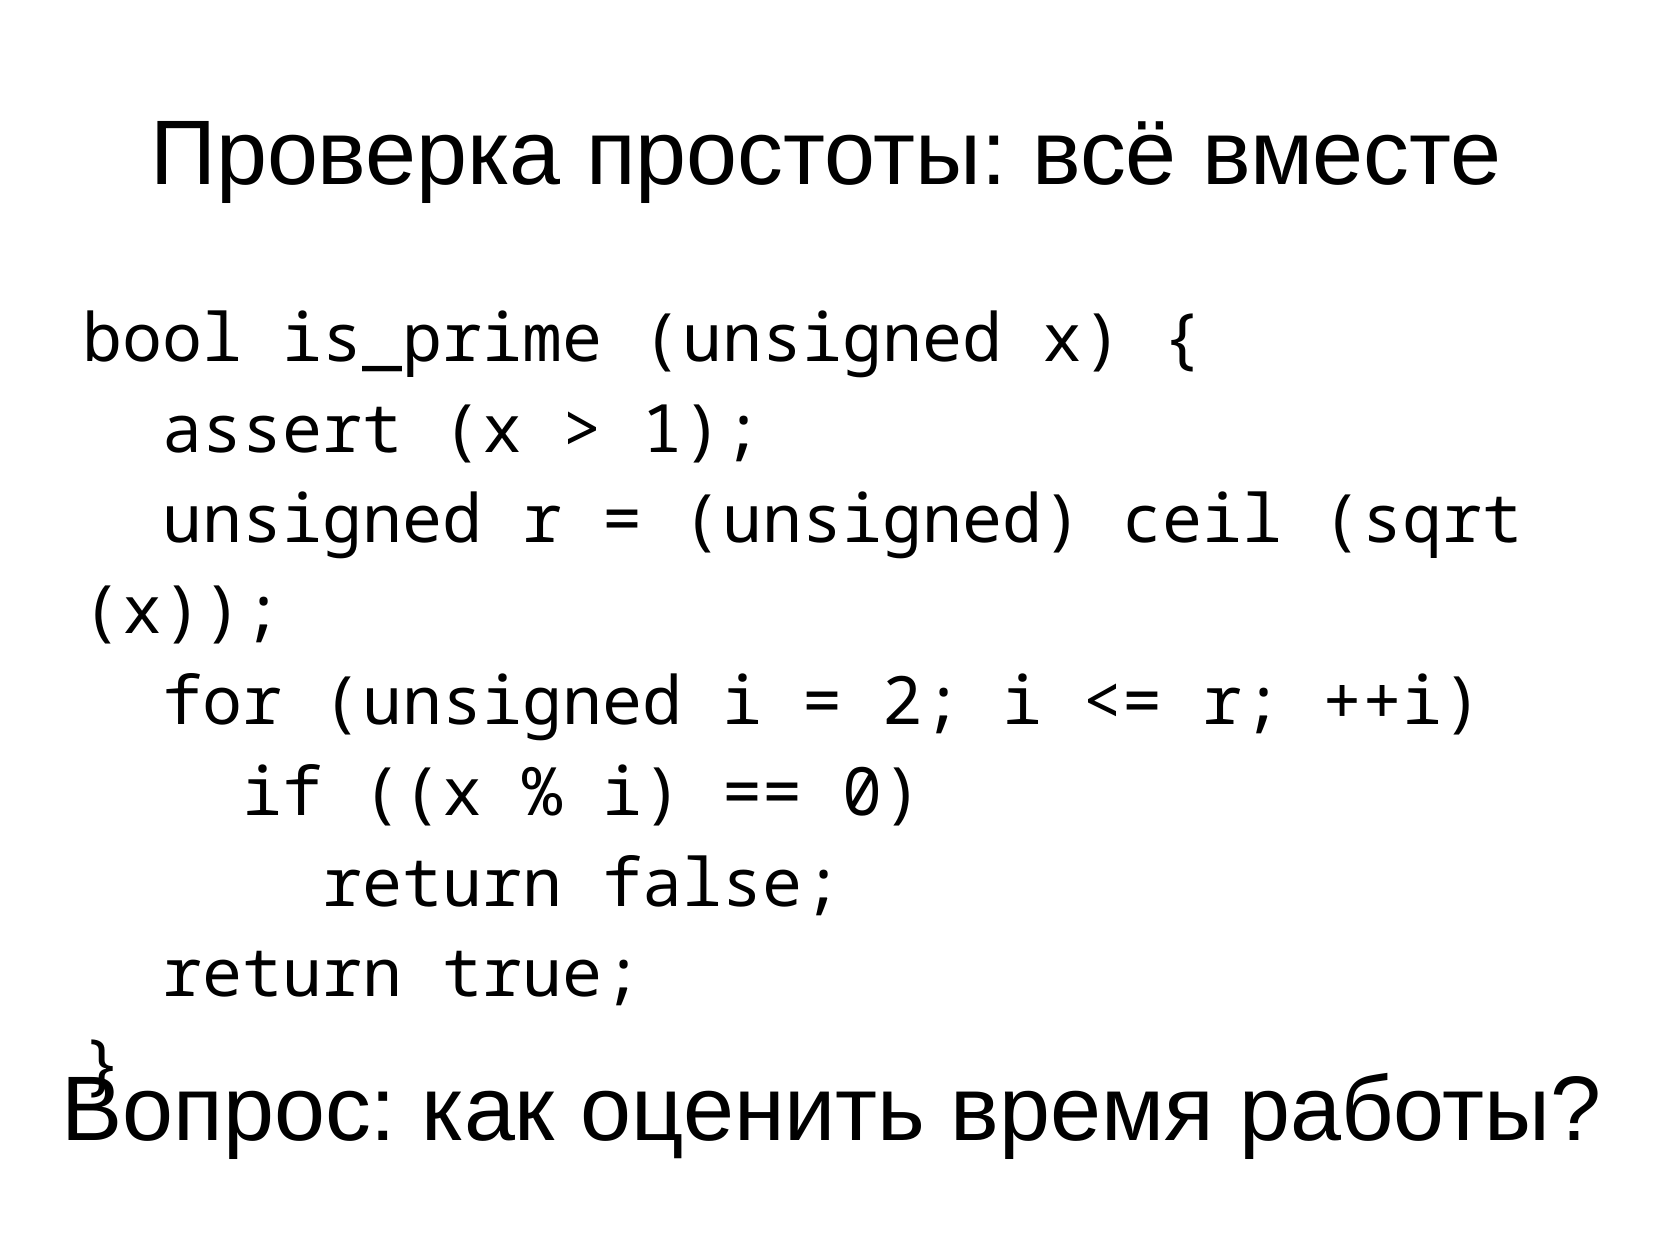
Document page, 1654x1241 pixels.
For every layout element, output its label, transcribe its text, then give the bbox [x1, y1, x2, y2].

title Проверка простоты: всё вместе [82, 49, 1571, 257]
title Вопрос: как оценить время работы? [60, 1005, 1606, 1213]
subtitle bool is_prime (unsigned x) { assert (x > 1); unsigned r = (unsigned) ceil (sqrt (x)); for (unsigned i = 2; i <= r; ++i) if ((x % i) == 0) return false; return true; } [82, 290, 1571, 1005]
